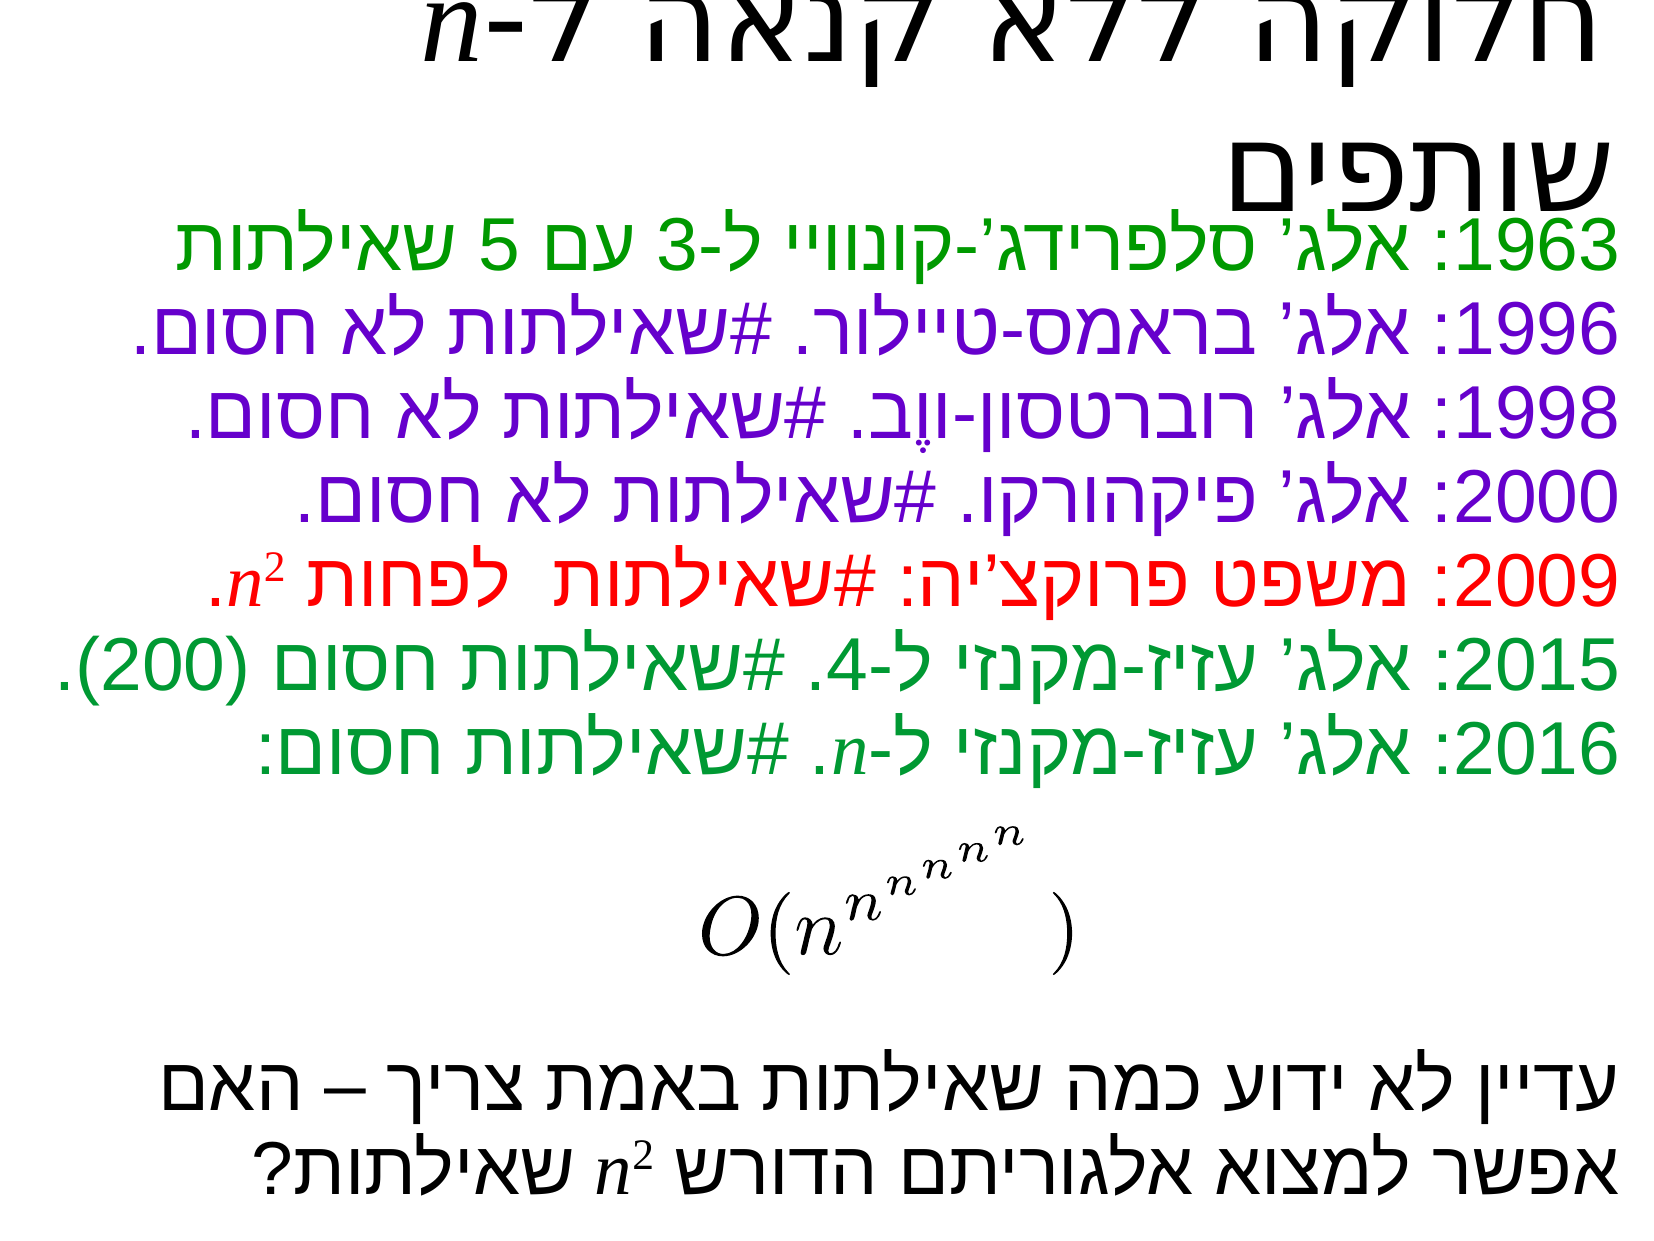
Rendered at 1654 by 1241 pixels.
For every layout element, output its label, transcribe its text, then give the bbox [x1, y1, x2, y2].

text_box [698, 826, 1081, 976]
title חלוקה ללא קנאה ל-n שותפים [30, 7, 1654, 166]
text_box 1963: אלג’ סלפרידג’-קונוויי ל-3 עם 5 שאילתות 1996: אלג’ בראמס-טיילור. #שאילתות לא חסום. 1998: אלג’ רוברטסון-ווֶב. #שאילתות לא חסום. 2000: אלג’ פיקהורקו. #שאילתות לא חסום. 2009: משפט פרוקצ’יה: #שאילתות לפחות n2. 2015: אלג’ עזיז-מקנזי ל-4. #שאילתות חסום (200). 2016: אלג’ עזיז-מקנזי ל-n. #שאילתות חסום: [0, 195, 1636, 882]
text_box עדיין לא ידוע כמה שאילתות באמת צריך – האם אפשר למצוא אלגוריתם הדורש n2 שאילתות? [0, 1035, 1636, 1225]
